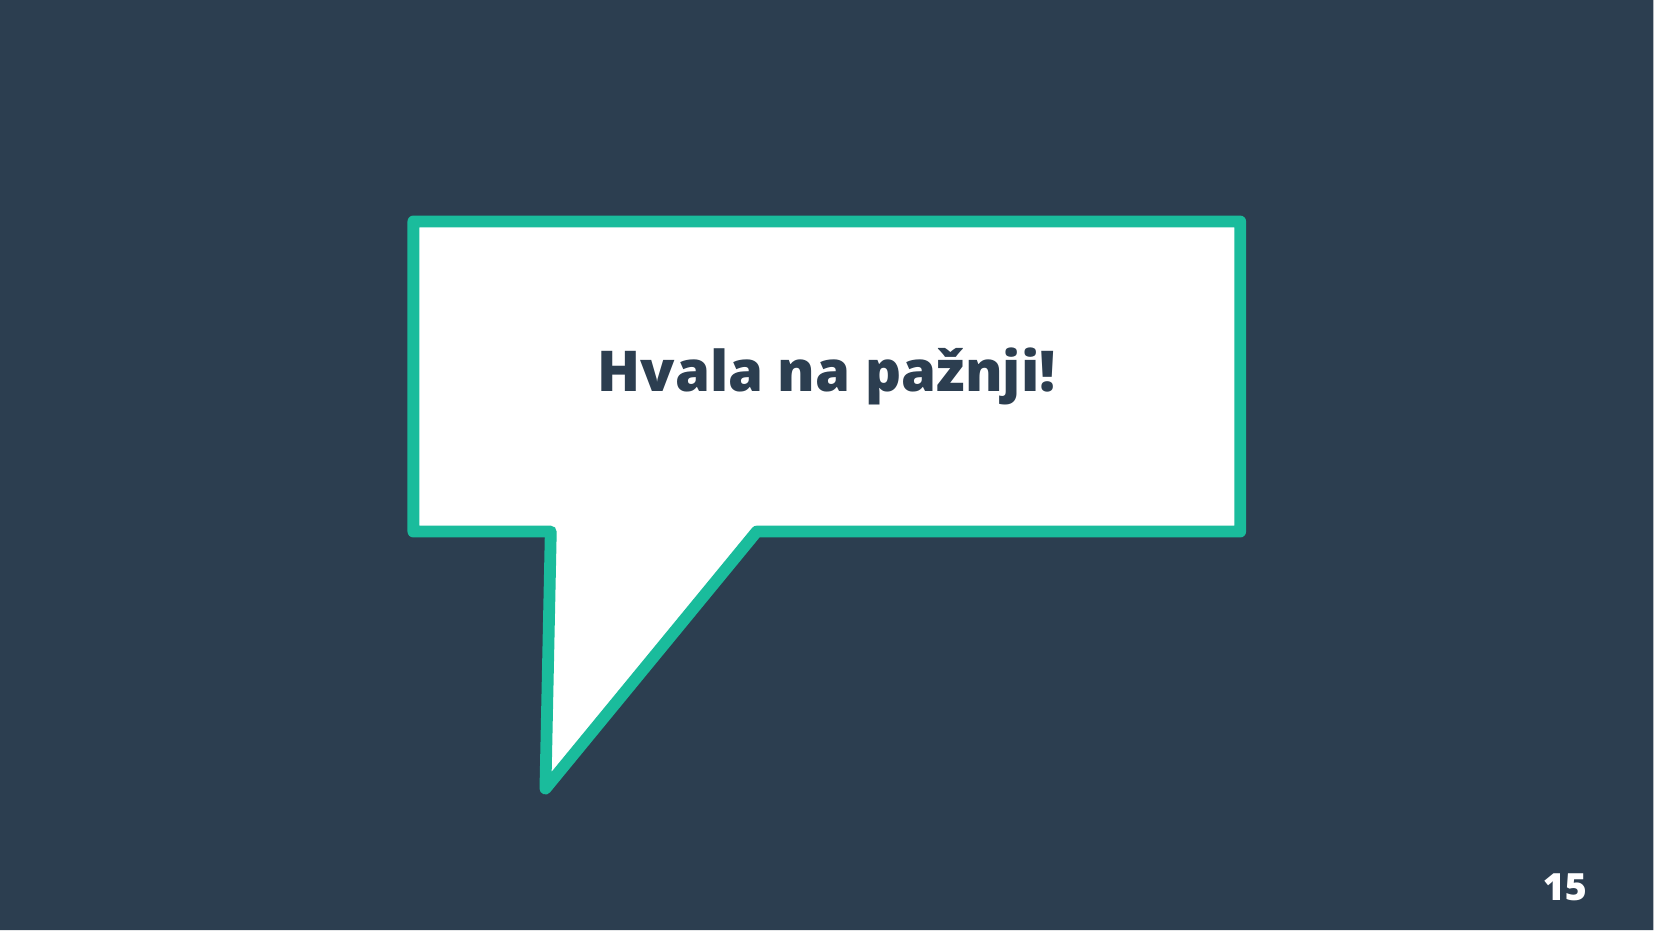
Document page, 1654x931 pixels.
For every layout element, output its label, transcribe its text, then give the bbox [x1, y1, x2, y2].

title Hvala na pažnji! [442, 236, 1211, 502]
